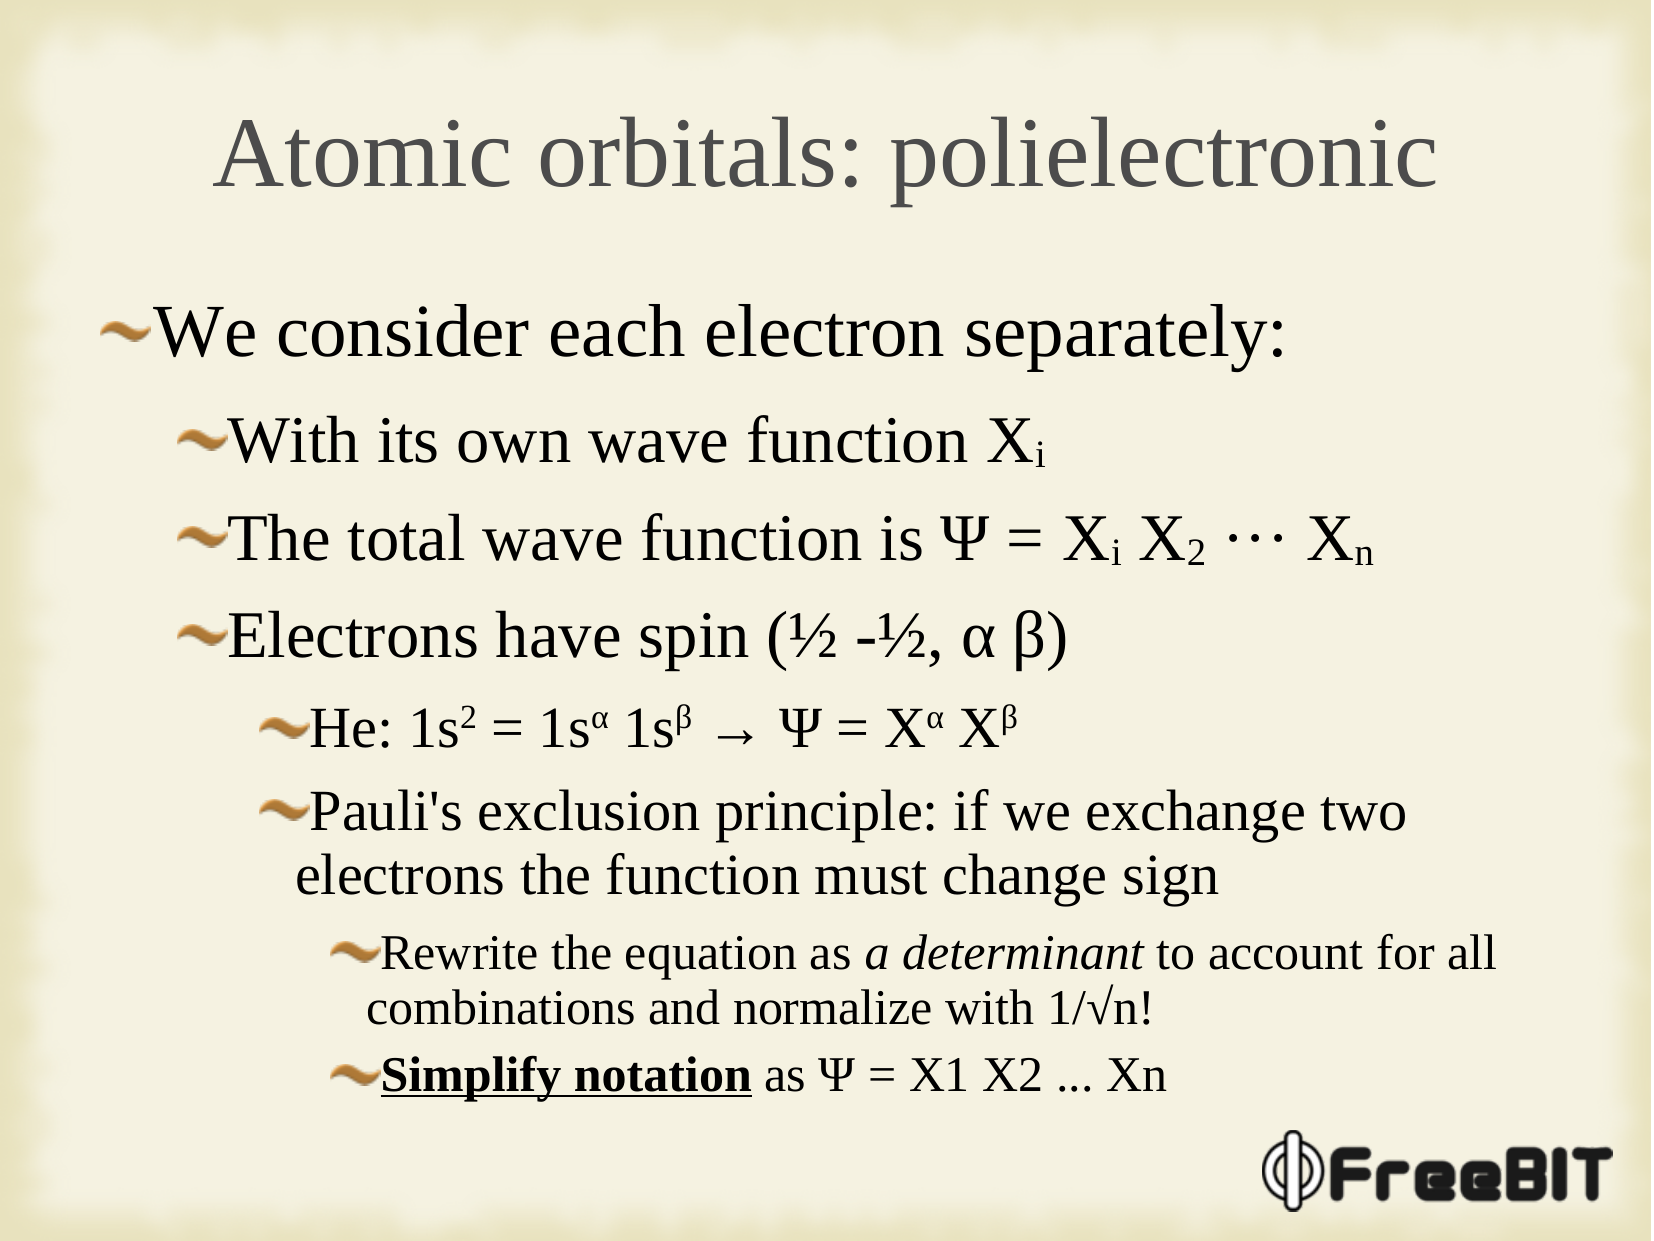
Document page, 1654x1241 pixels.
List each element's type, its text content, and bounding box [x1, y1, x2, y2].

title Atomic orbitals: polielectronic [82, 49, 1571, 257]
list We consider each electron separately: With its own wave function Χi The total wave function is Ψ = Χi Χ2 ··· Χn Electrons have spin (½ -½, α β) He: 1s2 = 1sα 1sβ → Ψ = Χα Χβ Pauli's exclusion principle: if we exchange two electrons the function must change sign Rewrite the equation as a determinant to account for all combinations and normalize with 1/√n! Simplify notation as Ψ = Χ1 Χ2 ... Χn [82, 290, 1571, 1149]
picture [0, 0, 1651, 1241]
